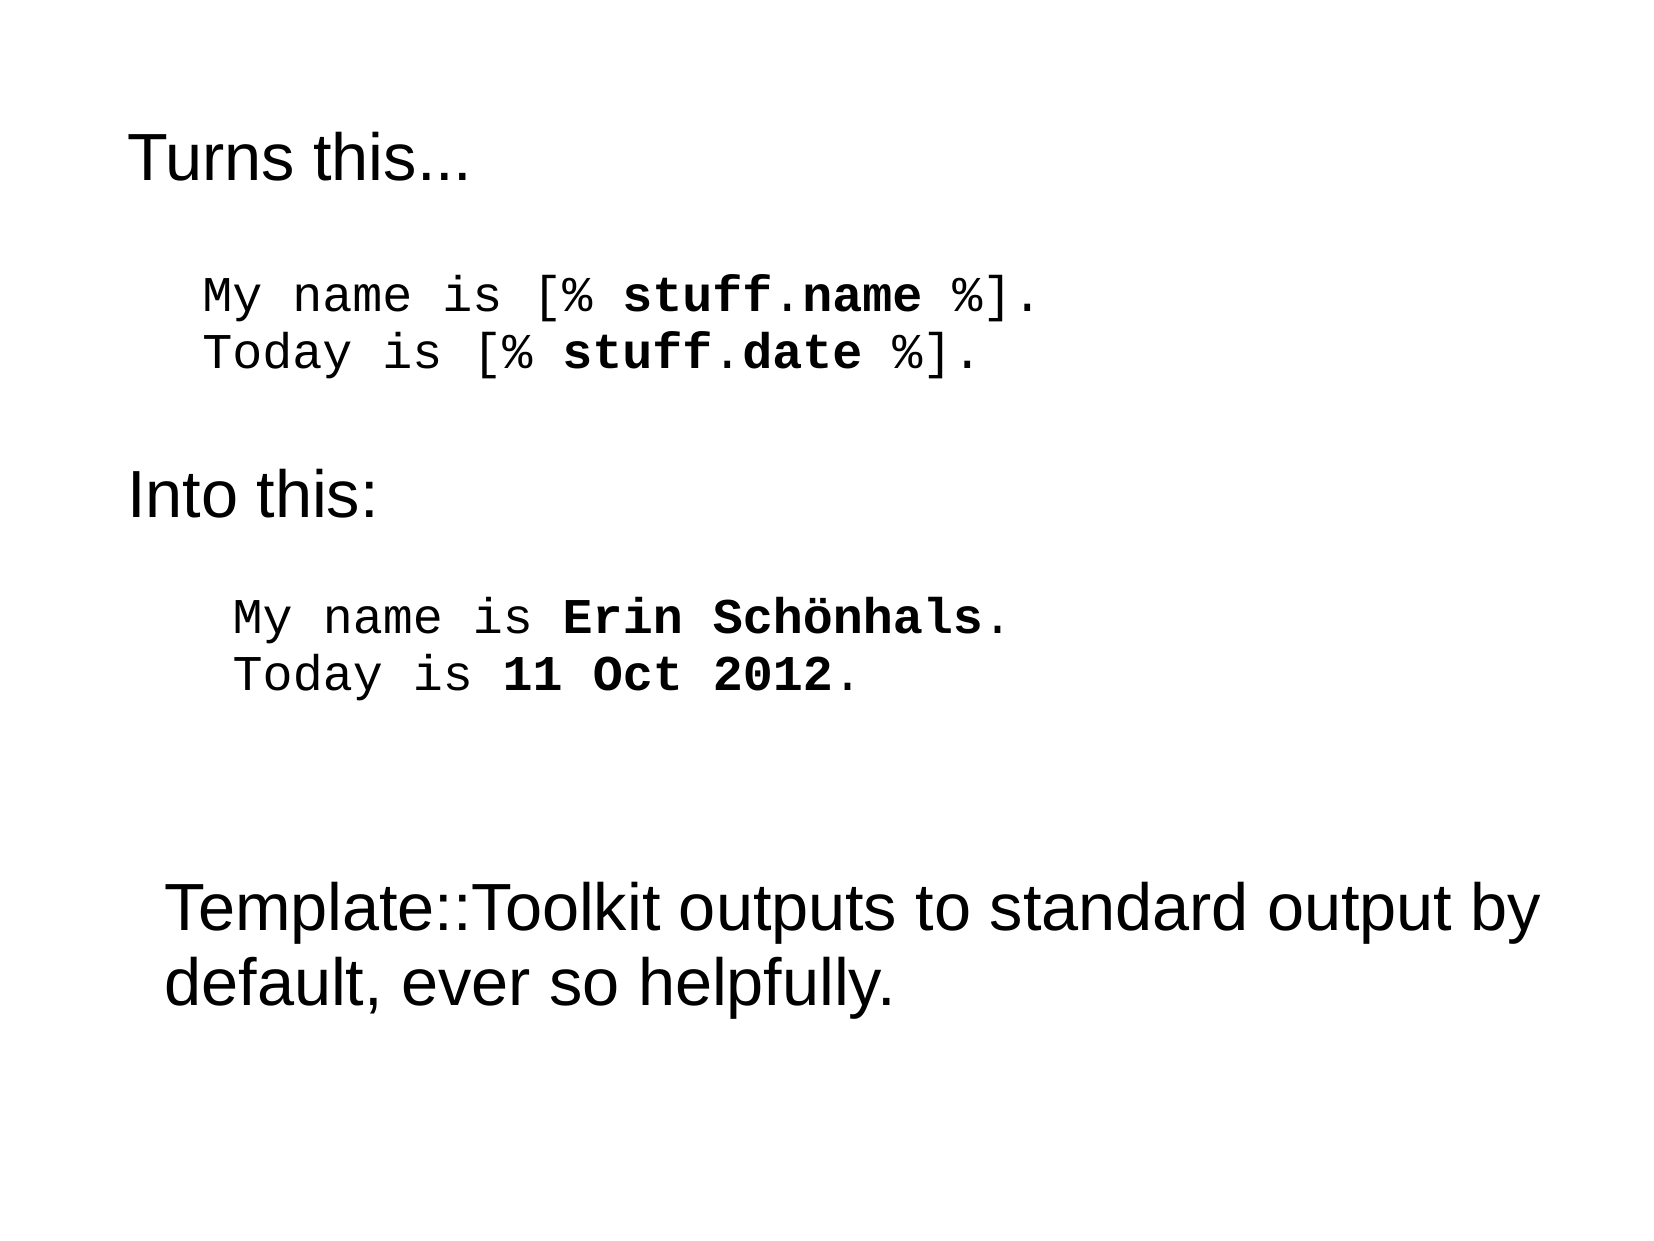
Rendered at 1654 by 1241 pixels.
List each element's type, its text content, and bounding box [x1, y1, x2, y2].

text_box Into this: [112, 450, 395, 540]
text_box My name is Erin Schönhals. Today is 11 Oct 2012. [217, 584, 1088, 713]
text_box Template::Toolkit outputs to standard output by default, ever so helpfully. [150, 862, 1563, 1027]
text_box Turns this... [112, 112, 489, 203]
text_box My name is [% stuff.name %]. Today is [% stuff.date %]. [187, 262, 1058, 391]
